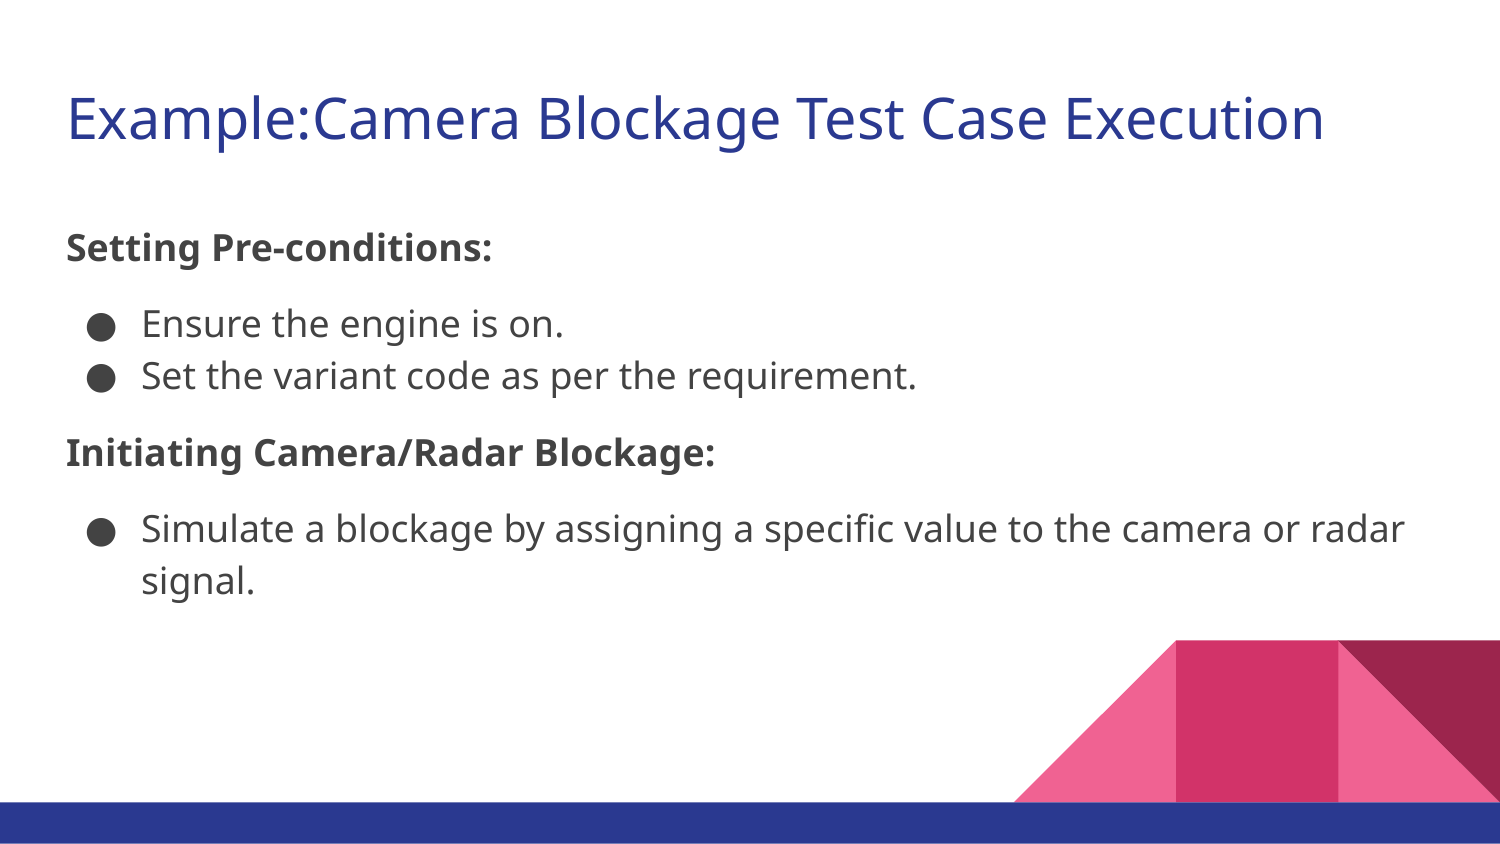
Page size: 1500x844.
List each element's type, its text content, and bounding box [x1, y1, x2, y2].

title Example:Camera Blockage Test Case Execution [51, 67, 1449, 167]
list Setting Pre-conditions: Ensure the engine is on. Set the variant code as per the requirement. Initiating Camera/Radar Blockage: Simulate a blockage by assigning a specific value to the camera or radar signal. [51, 201, 1449, 750]
